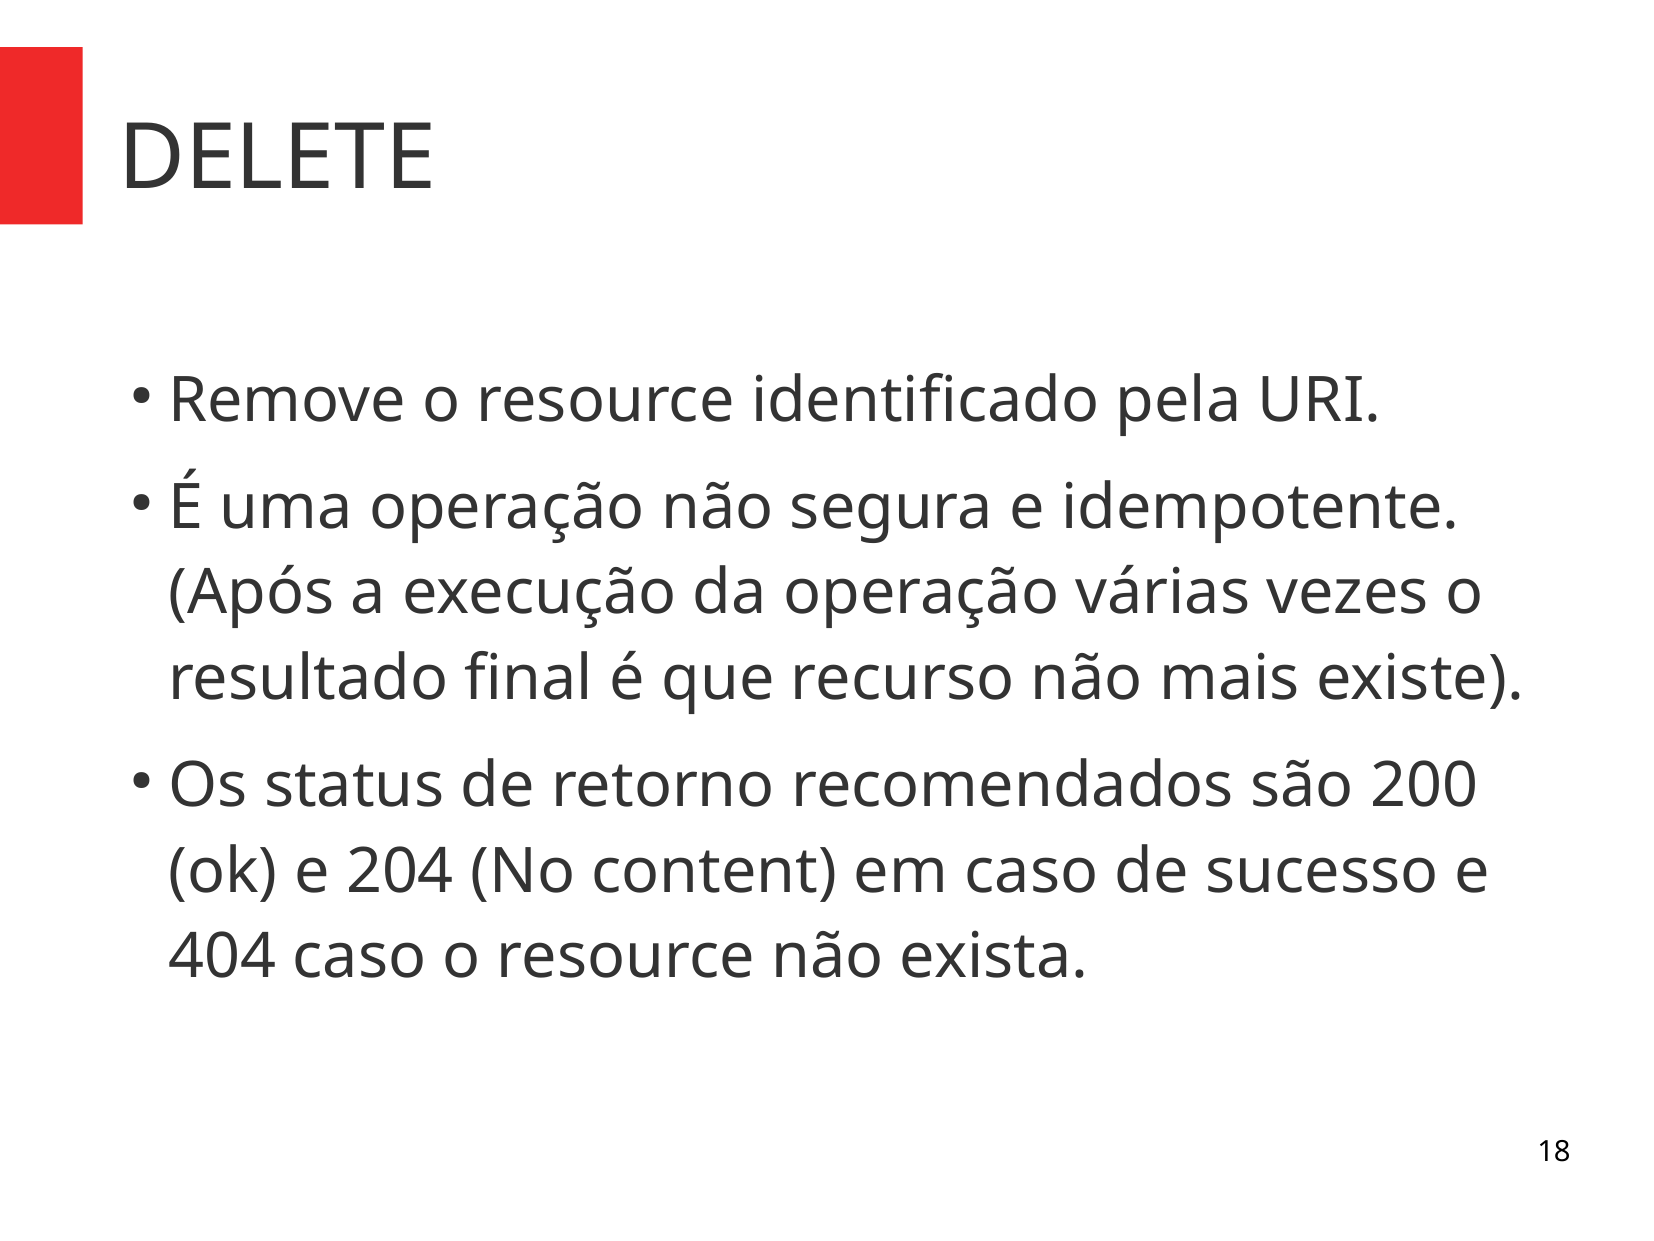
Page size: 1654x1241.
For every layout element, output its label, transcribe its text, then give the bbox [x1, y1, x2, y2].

list Remove o resource identificado pela URI. É uma operação não segura e idempotente. (Após a execução da operação várias vezes o resultado final é que recurso não mais existe). Os status de retorno recomendados são 200 (ok) e 204 (No content) em caso de sucesso e 404 caso o resource não exista. [118, 354, 1536, 1074]
title DELETE [118, 49, 1571, 257]
